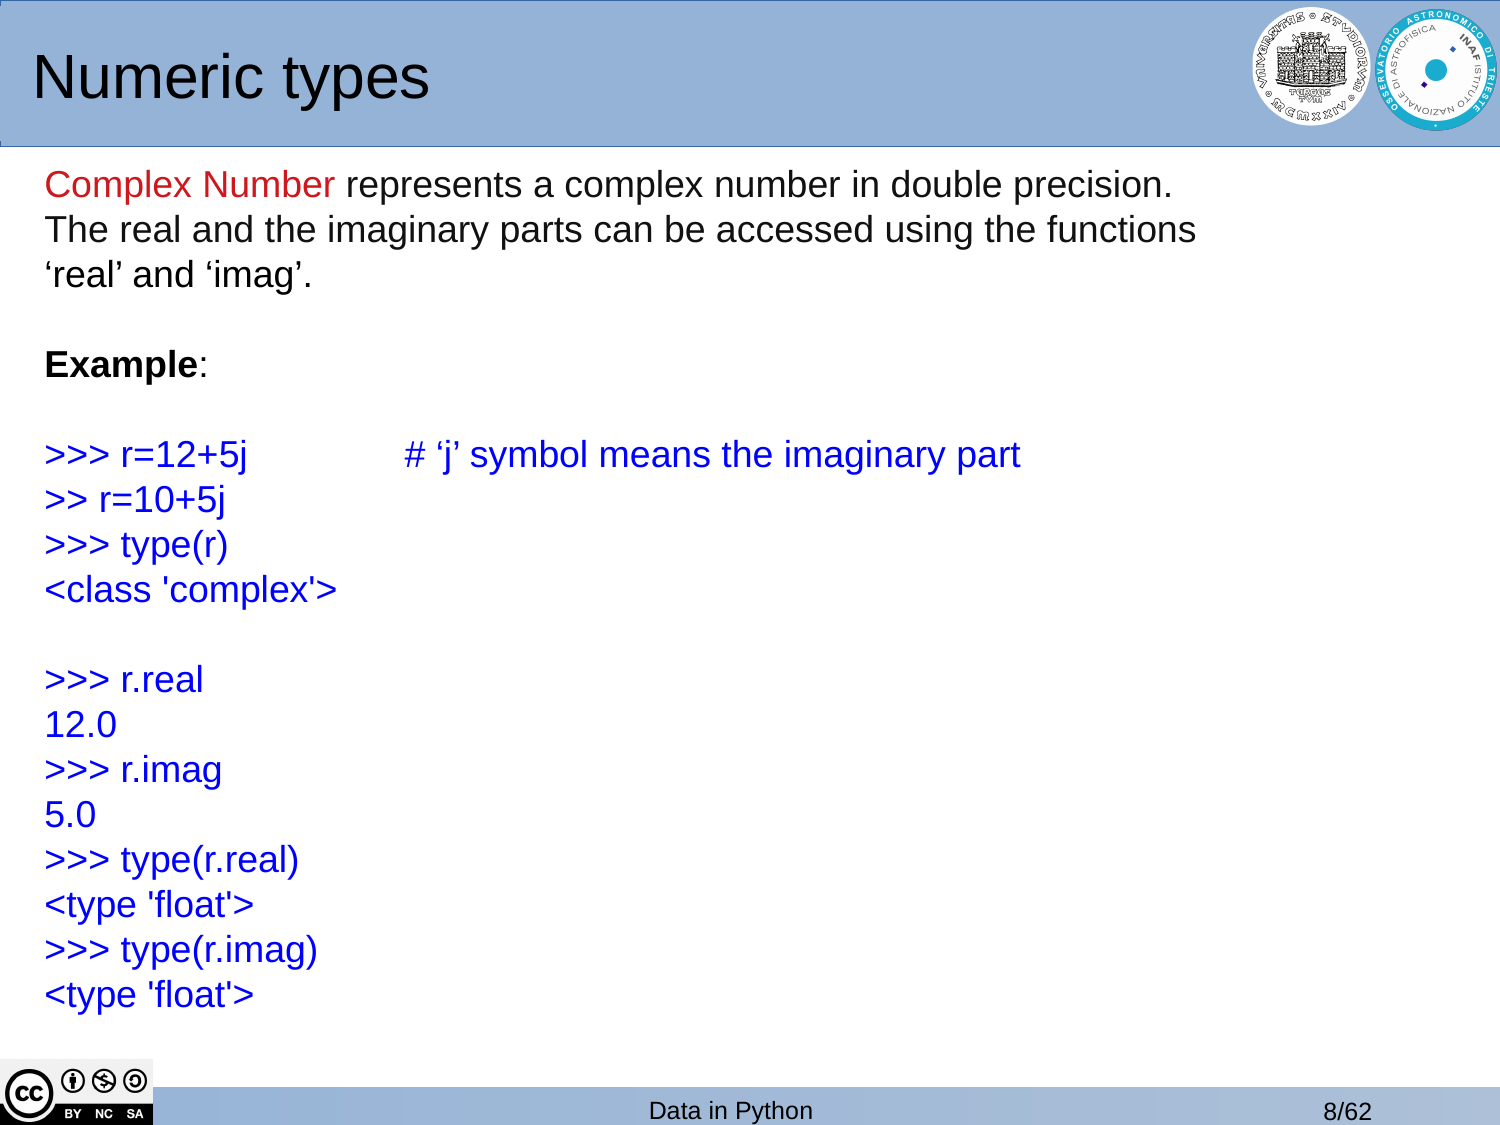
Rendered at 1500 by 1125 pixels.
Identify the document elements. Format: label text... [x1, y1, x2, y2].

picture [1253, 0, 1500, 152]
list Complex Number represents a complex number in double precision. The real and the imaginary parts can be accessed using the functions ‘real’ and ‘imag’. Example: >>> r=12+5j # ‘j’ symbol means the imaginary part >> r=10+5j >>> type(r) <class 'complex'> >>> r.real 12.0 >>> r.imag 5.0 >>> type(r.real) <type 'float'> >>> type(r.imag) <type 'float'> [29, 152, 1500, 1065]
text_box Numeric types [0, 5, 1253, 141]
picture [0, 1059, 153, 1125]
